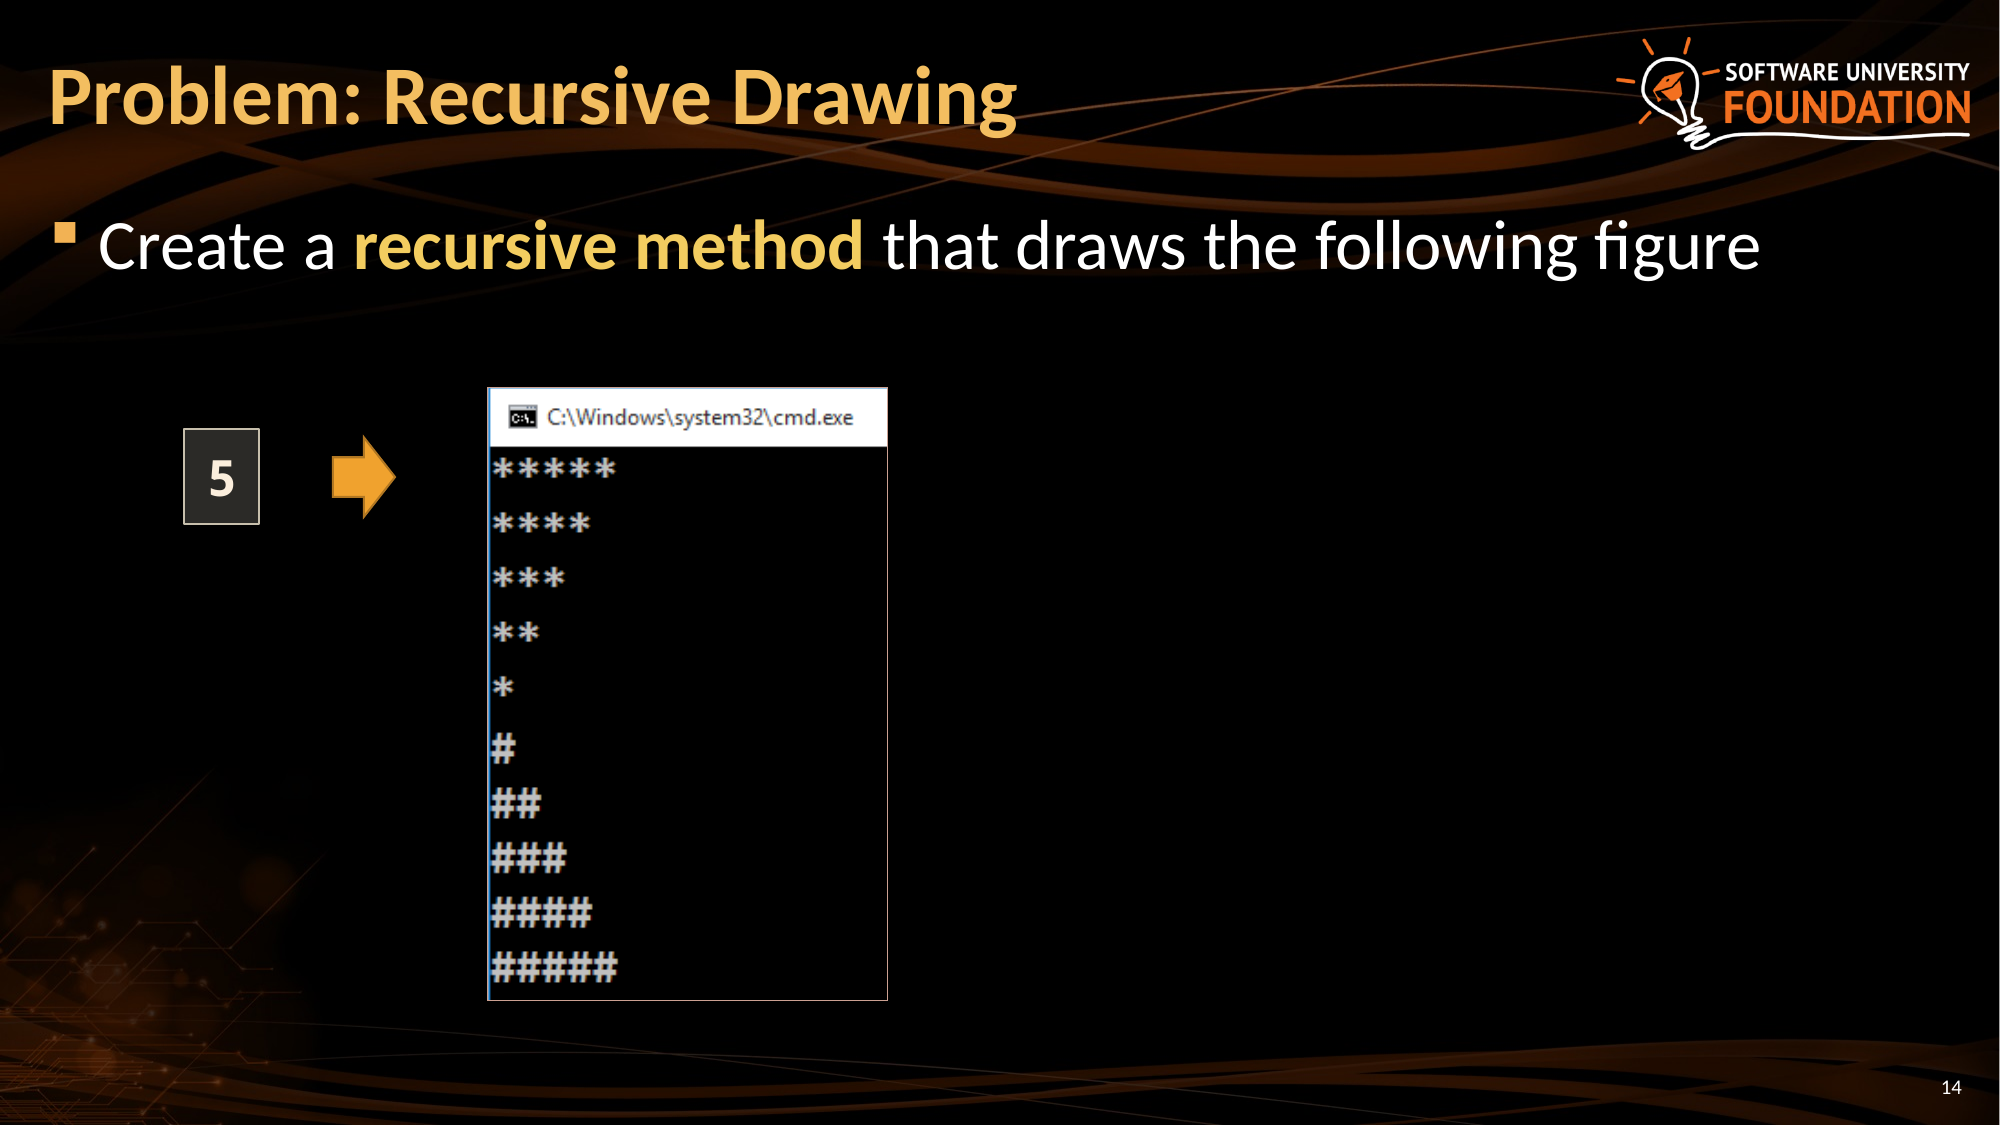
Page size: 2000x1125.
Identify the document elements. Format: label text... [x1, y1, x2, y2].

slide_number <number> [1897, 1070, 1968, 1103]
list Create a recursive method that draws the following figure [31, 188, 1968, 1103]
picture [0, 0, 2000, 1125]
text_box [332, 437, 396, 517]
text_box 5 [184, 428, 260, 525]
title Problem: Recursive Drawing [30, 6, 1602, 189]
